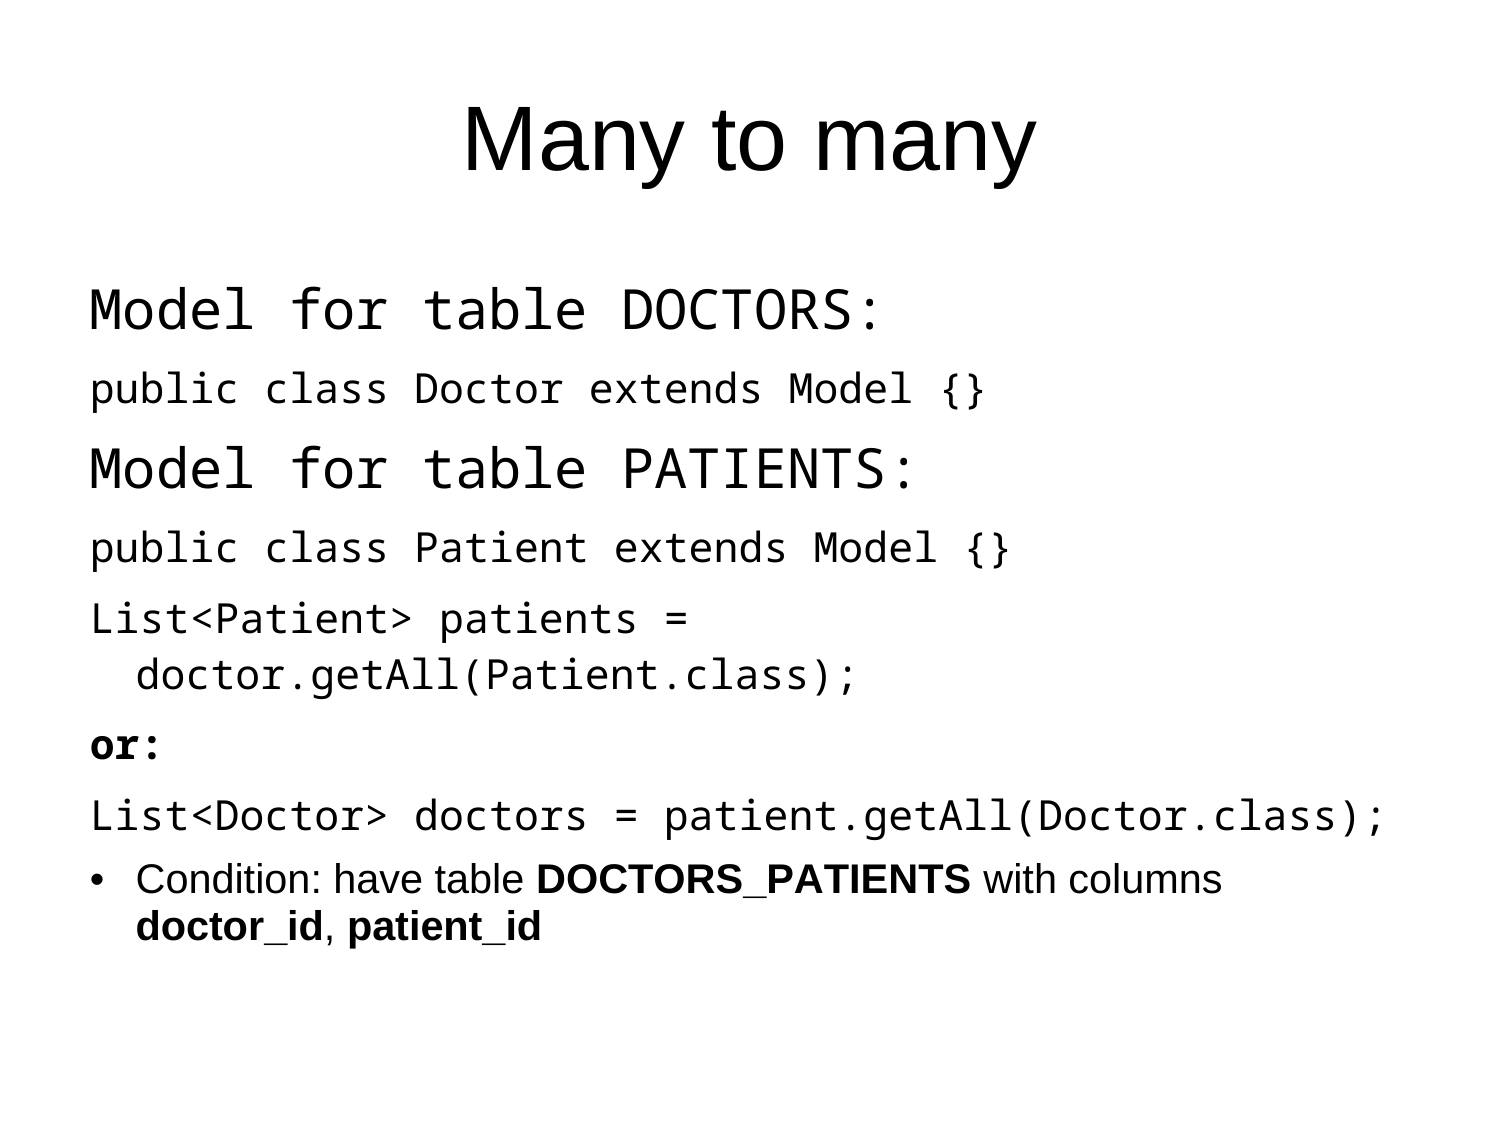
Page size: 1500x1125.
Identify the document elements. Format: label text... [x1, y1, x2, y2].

list Model for table DOCTORS: public class Doctor extends Model {} Model for table PATIENTS: public class Patient extends Model {} List<Patient> patients = doctor.getAll(Patient.class); or: List<Doctor> doctors = patient.getAll(Doctor.class); Condition: have table DOCTORS_PATIENTS with columns doctor_id, patient_id [75, 262, 1426, 1005]
title Many to many [75, 44, 1426, 233]
